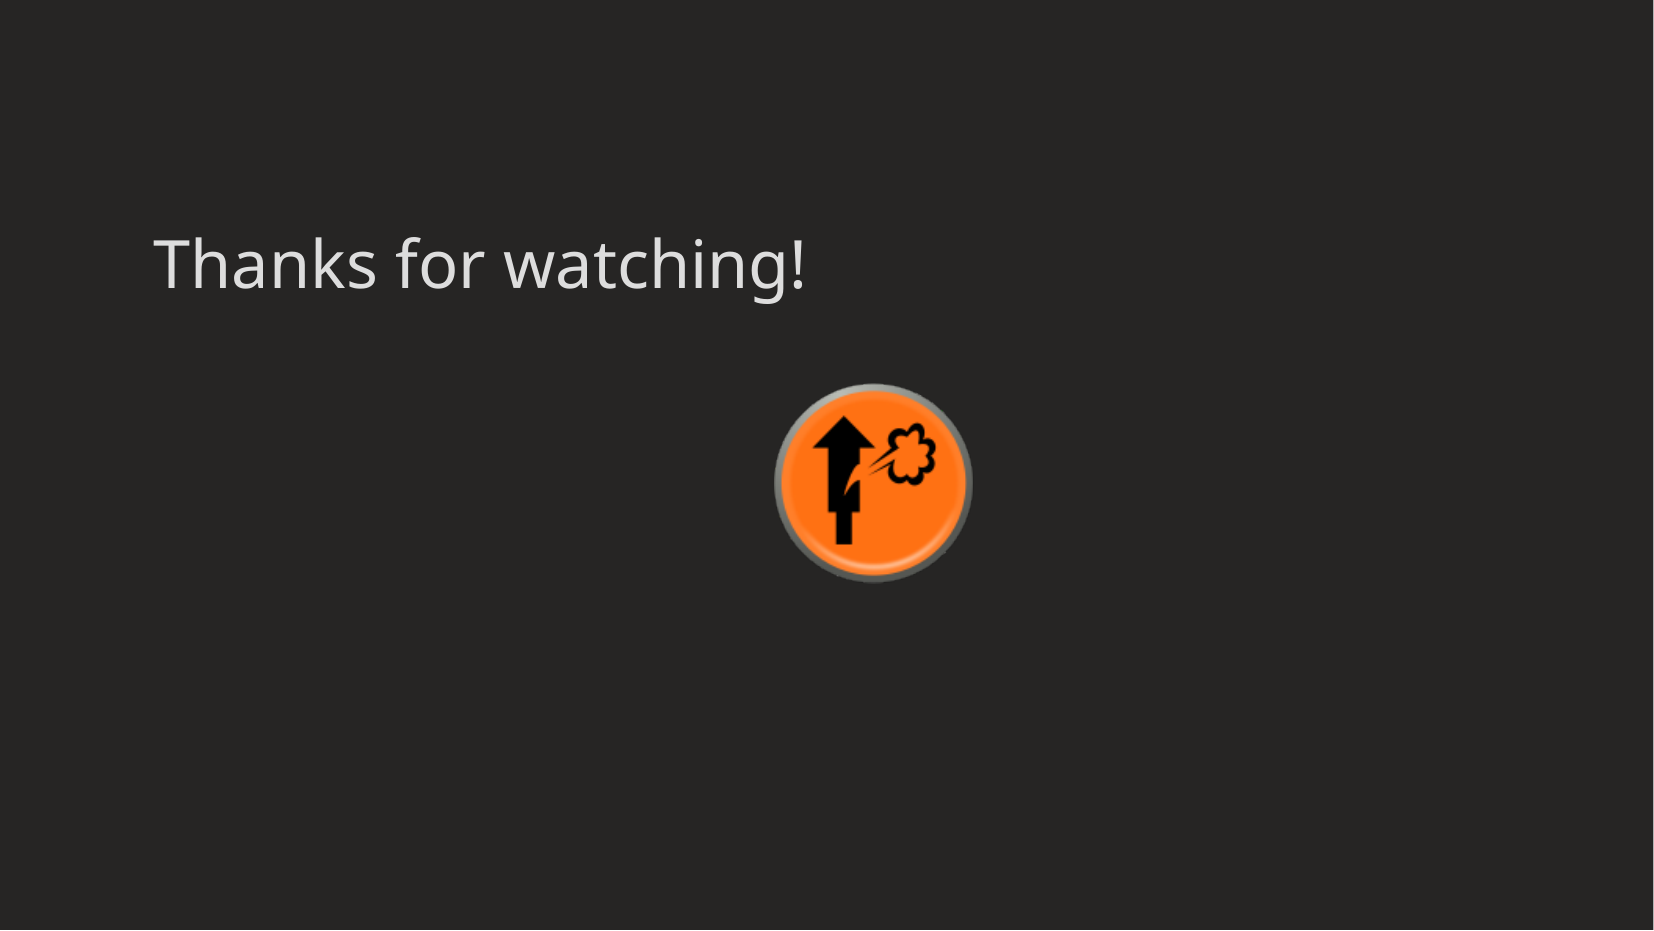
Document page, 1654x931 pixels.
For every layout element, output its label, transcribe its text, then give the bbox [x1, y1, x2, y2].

picture [774, 383, 975, 584]
list Thanks for watching! [82, 217, 1571, 758]
